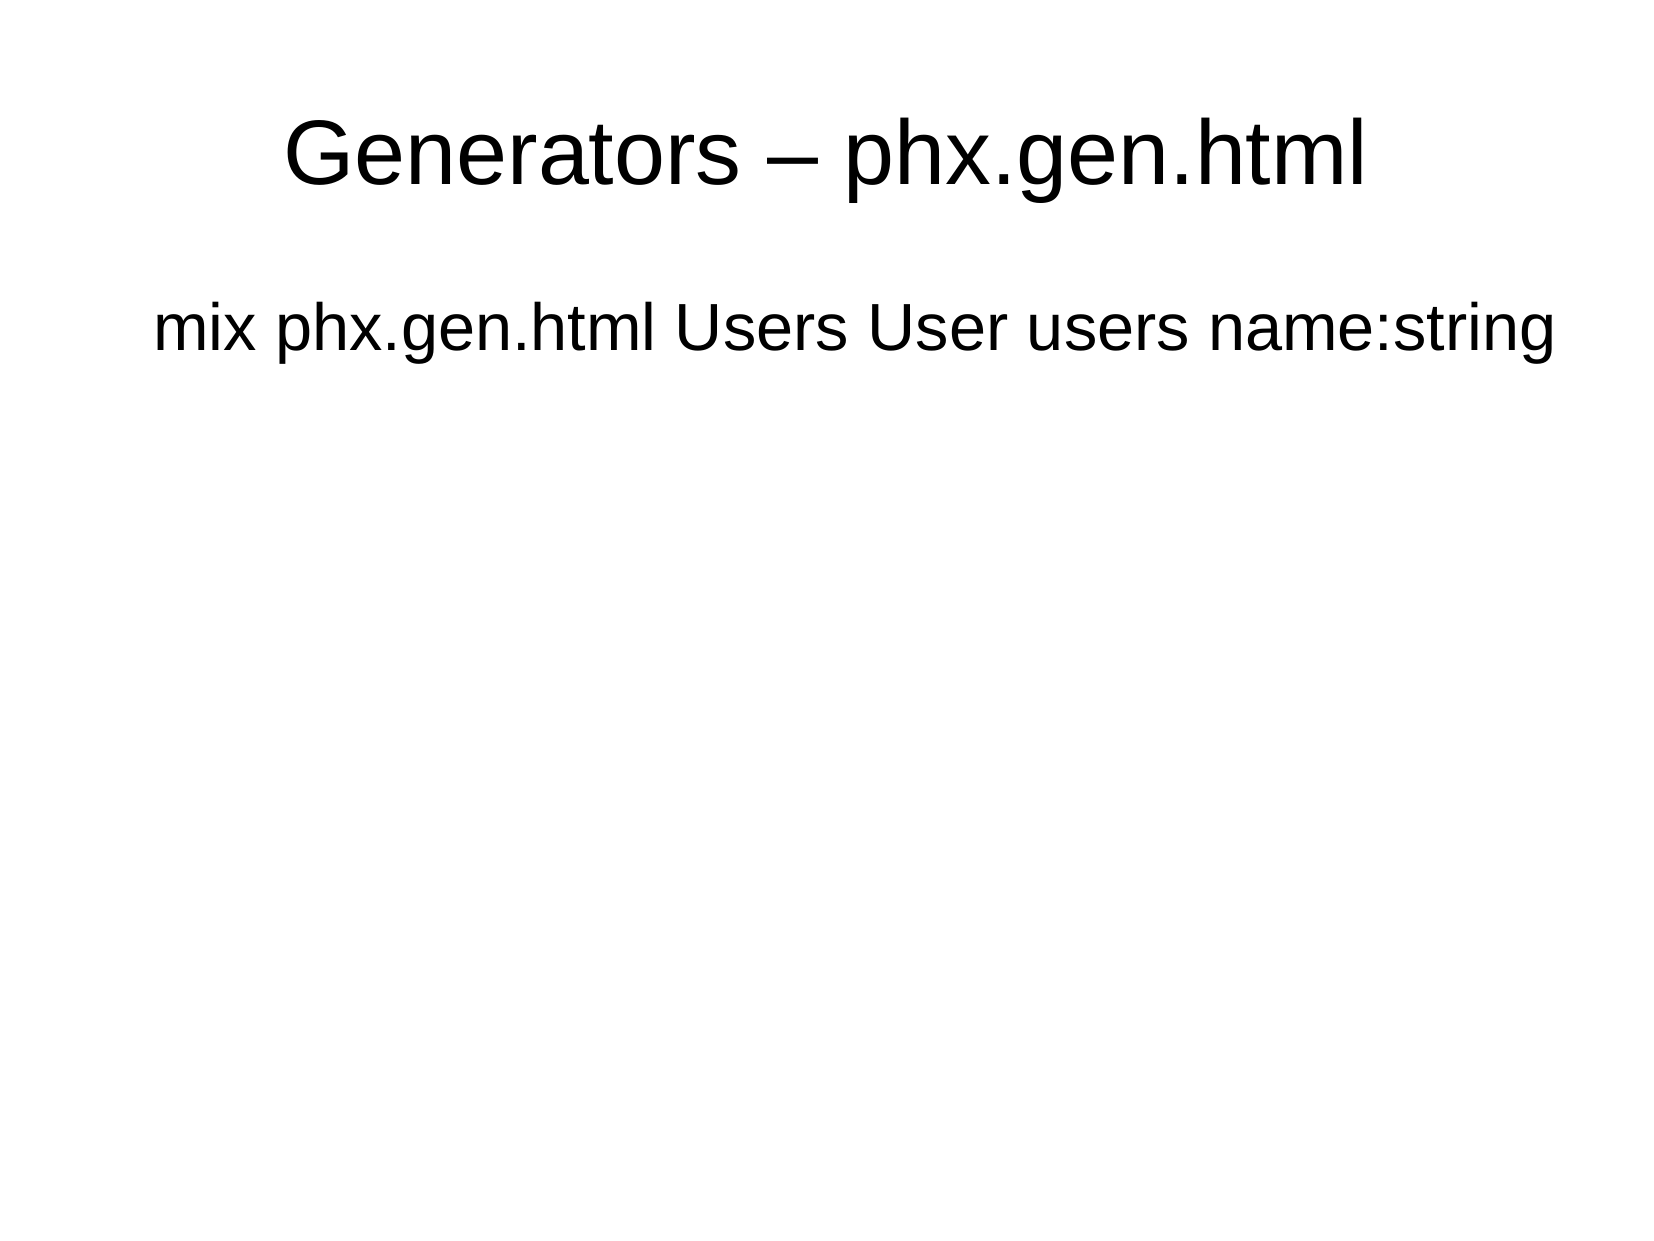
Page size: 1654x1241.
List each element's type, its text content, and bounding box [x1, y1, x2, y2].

title Generators – phx.gen.html [82, 49, 1571, 257]
text_box [82, 290, 1571, 1010]
